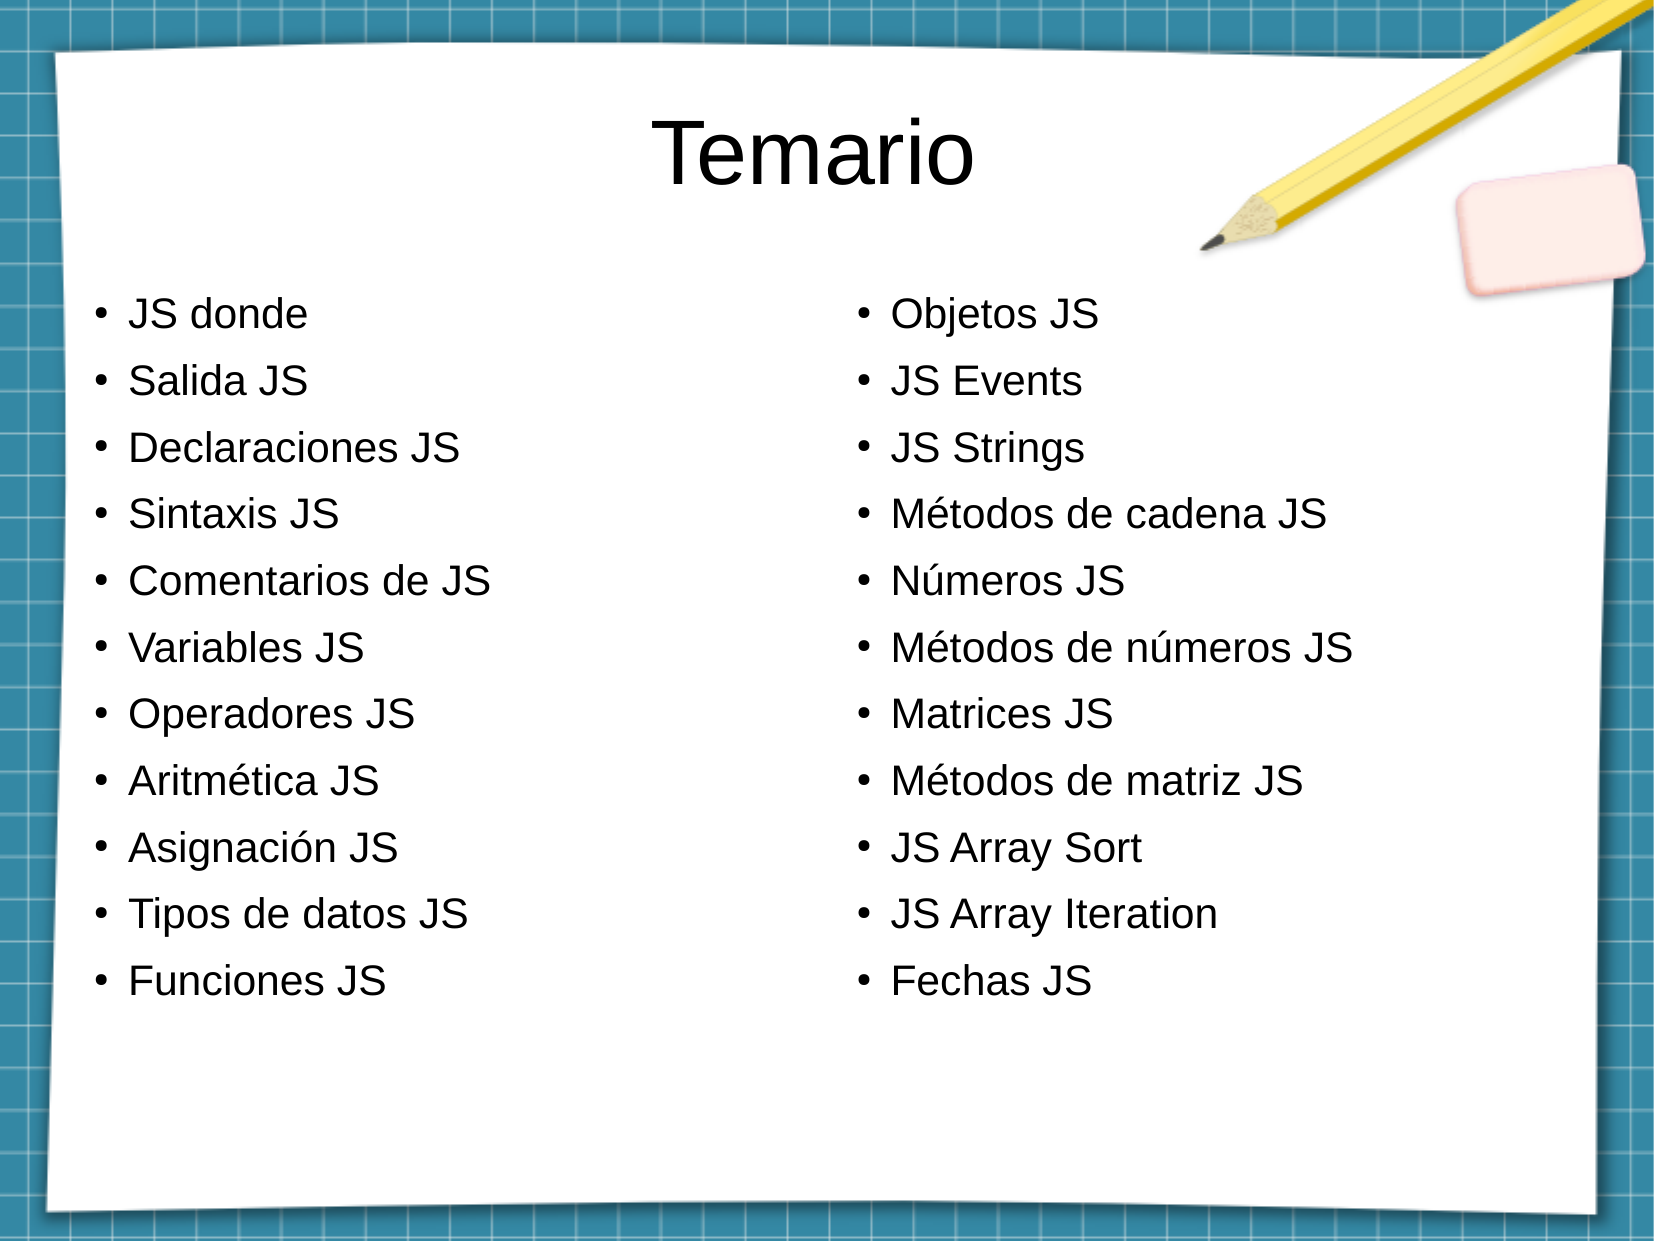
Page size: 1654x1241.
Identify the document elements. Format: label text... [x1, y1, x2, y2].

title Temario [82, 49, 1571, 257]
list Objetos JS JS Events JS Strings Métodos de cadena JS Números JS Métodos de números JS Matrices JS Métodos de matriz JS JS Array Sort JS Array Iteration Fechas JS [845, 290, 1572, 1010]
list JS donde Salida JS Declaraciones JS Sintaxis JS Comentarios de JS Variables JS Operadores JS Aritmética JS Asignación JS Tipos de datos JS Funciones JS [82, 290, 809, 1010]
picture [0, 0, 1654, 1241]
